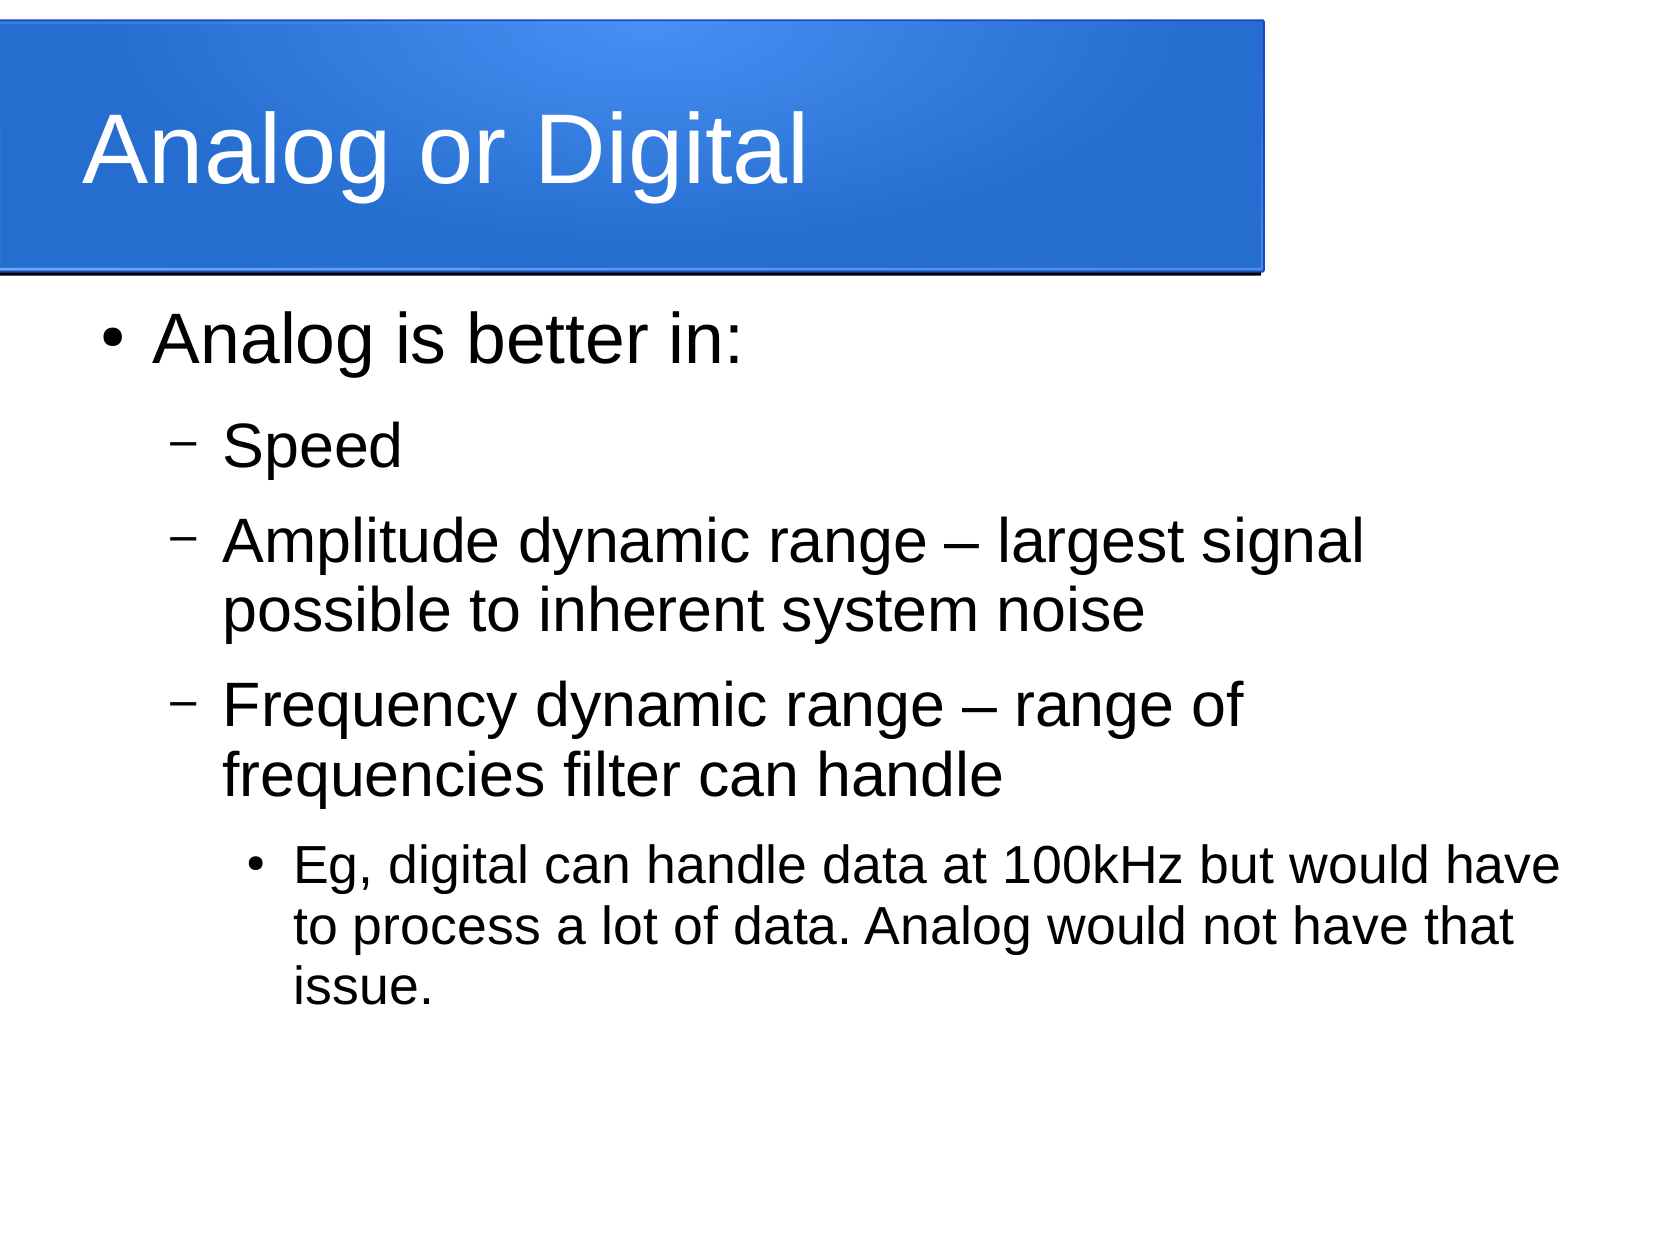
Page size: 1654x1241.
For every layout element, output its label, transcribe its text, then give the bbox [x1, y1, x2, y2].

title Analog or Digital [82, 47, 1235, 252]
list Analog is better in: Speed Amplitude dynamic range – largest signal possible to inherent system noise Frequency dynamic range – range of frequencies filter can handle Eg, digital can handle data at 100kHz but would have to process a lot of data. Analog would not have that issue. [82, 299, 1571, 1019]
